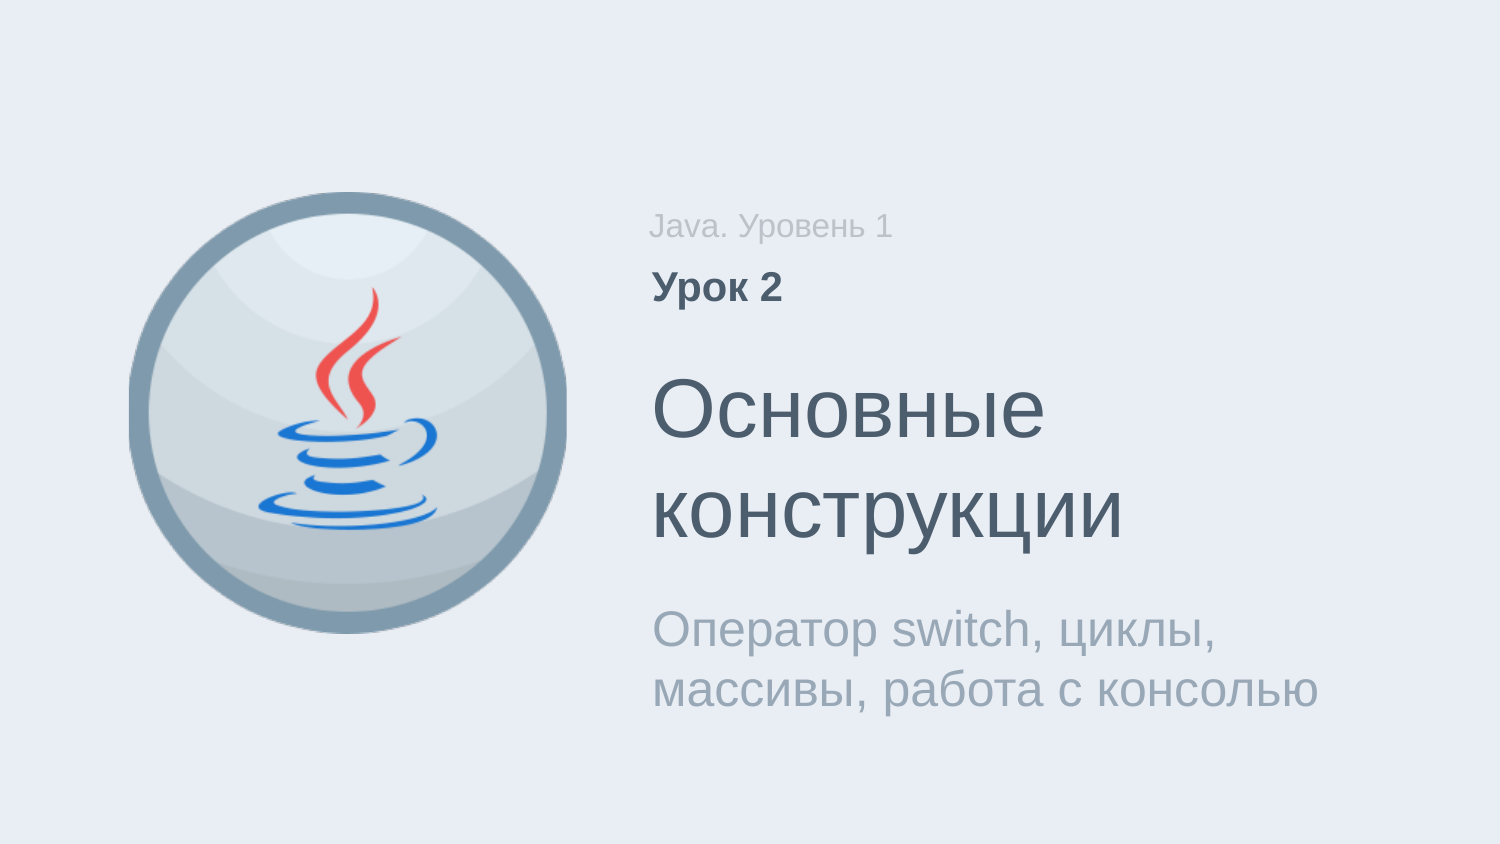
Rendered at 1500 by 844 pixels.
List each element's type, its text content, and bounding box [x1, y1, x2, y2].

title Java. Уровень 1 [644, 199, 1225, 247]
text_box Оператор switch, циклы, массивы, работа с консолью [644, 587, 1400, 726]
picture [128, 192, 567, 634]
list Урок 2 [647, 251, 1184, 315]
text_box Основные конструкции [647, 349, 1338, 561]
